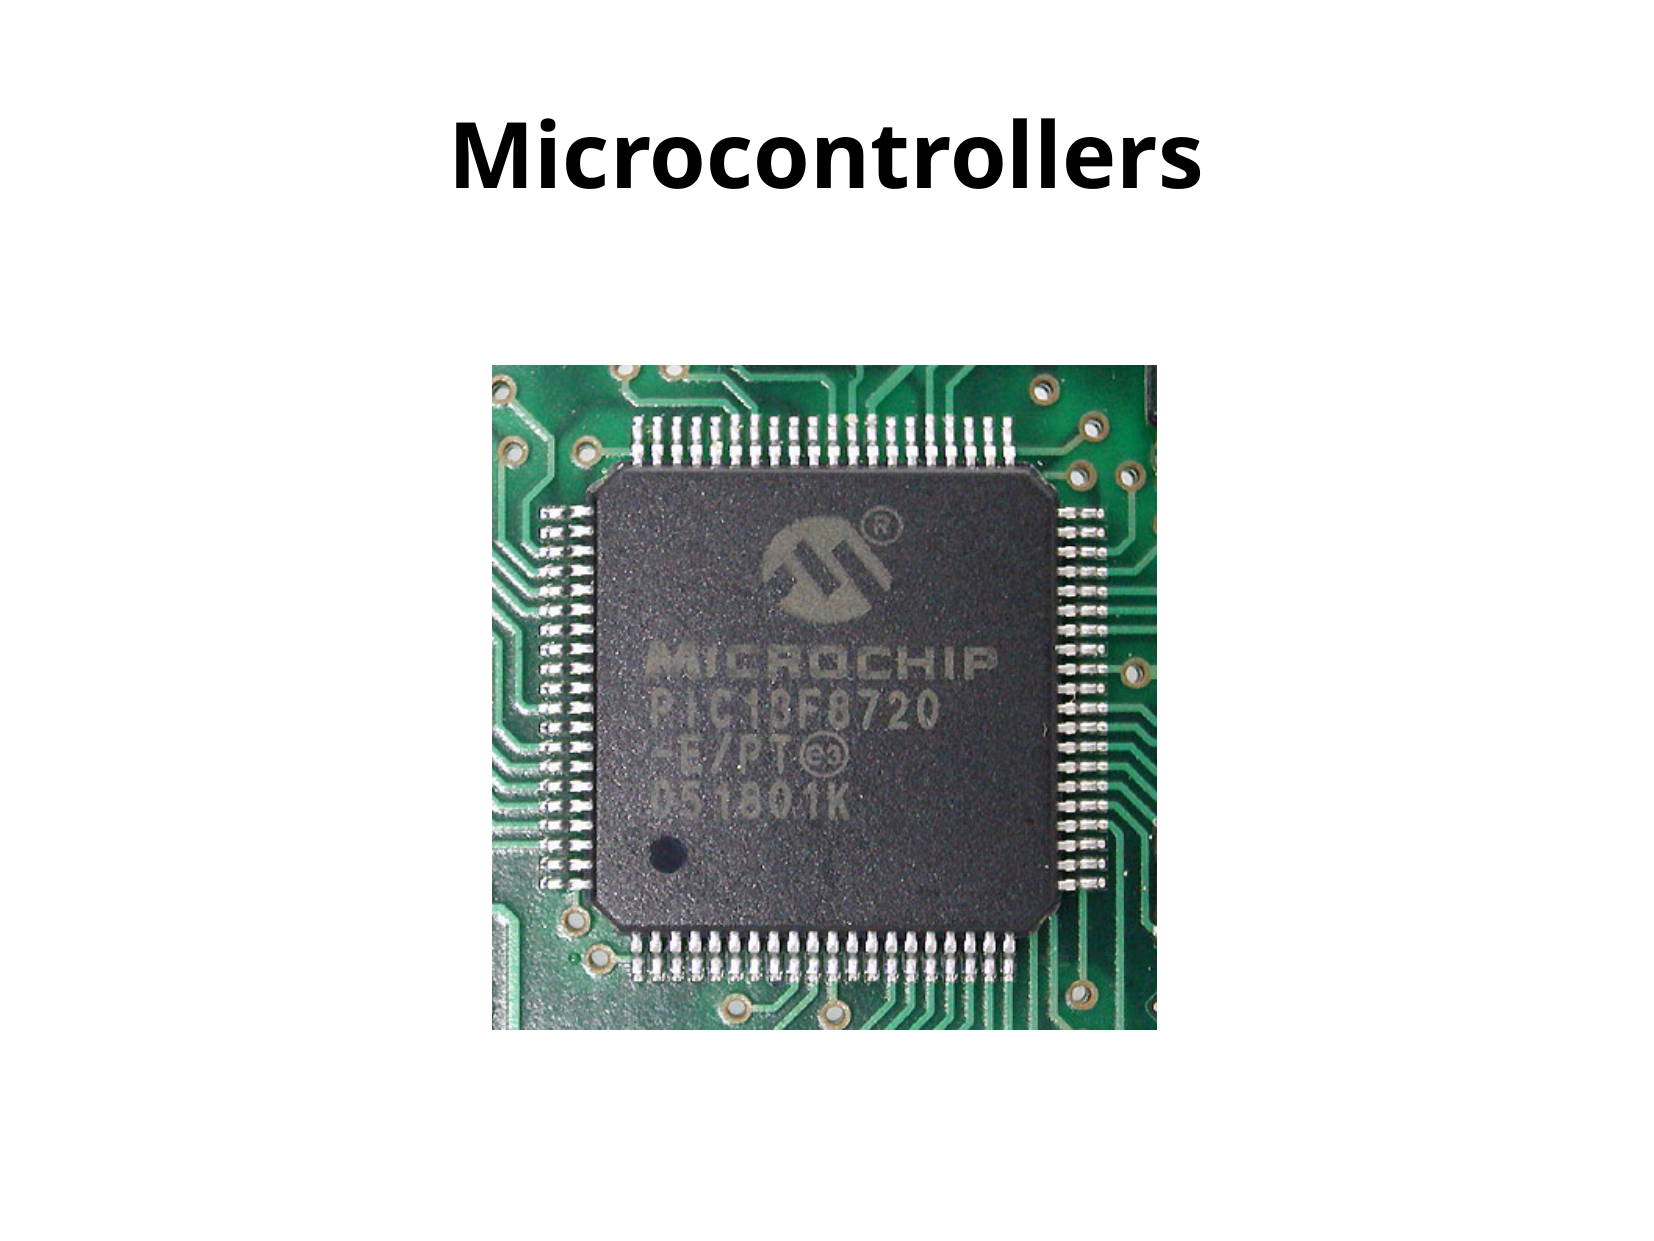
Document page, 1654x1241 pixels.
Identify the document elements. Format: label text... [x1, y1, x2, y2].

title Microcontrollers [82, 49, 1571, 257]
picture [492, 365, 1157, 1030]
